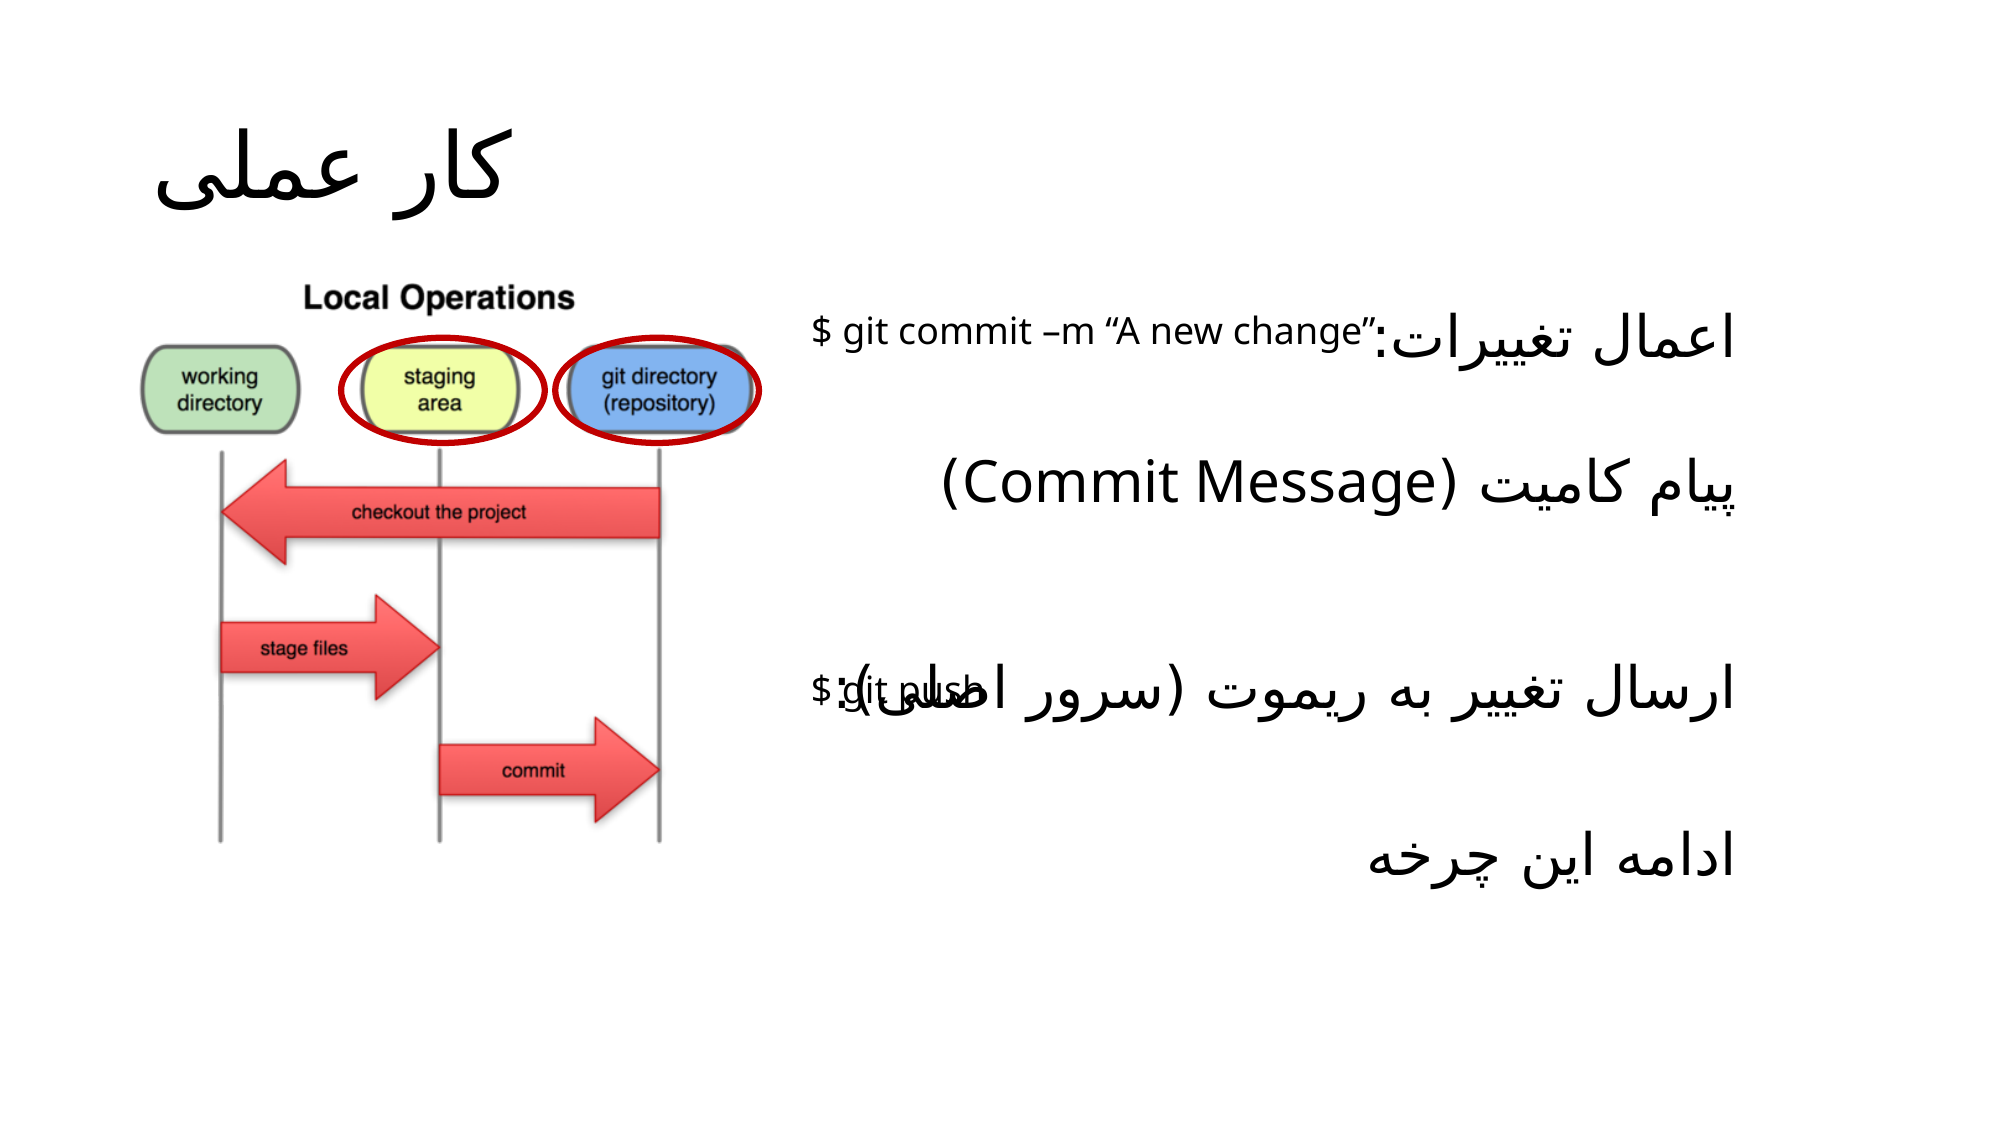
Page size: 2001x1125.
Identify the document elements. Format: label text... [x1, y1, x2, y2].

picture [137, 277, 756, 846]
picture [559, 341, 755, 439]
text_box $ git commit –m “A new change” [796, 299, 1406, 406]
title کار عملی [137, 59, 1863, 278]
list اعمال تغییرات: پیام کامیت (Commit Message) ارسال تغییر به ریموت (سرور اصلی): ادامه این چرخه [817, 299, 1863, 1014]
text_box $ git push [795, 658, 1000, 765]
